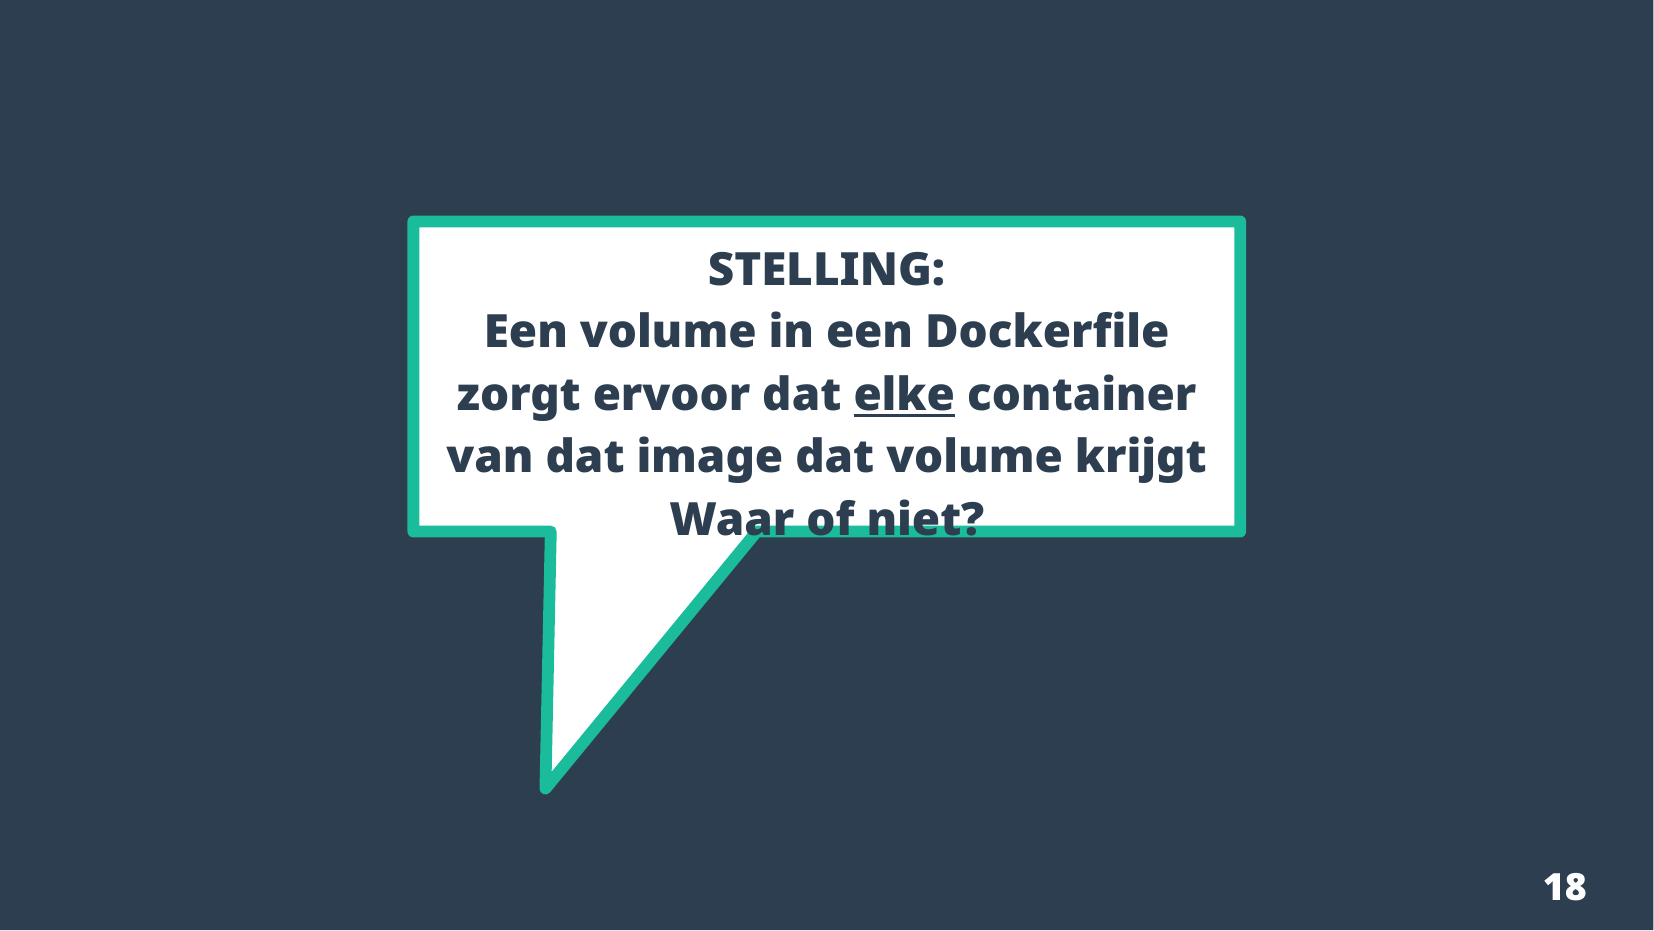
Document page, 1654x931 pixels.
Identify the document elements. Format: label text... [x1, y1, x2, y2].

title STELLING: Een volume in een Dockerfile zorgt ervoor dat elke container van dat image dat volume krijgt Waar of niet? [442, 236, 1211, 502]
